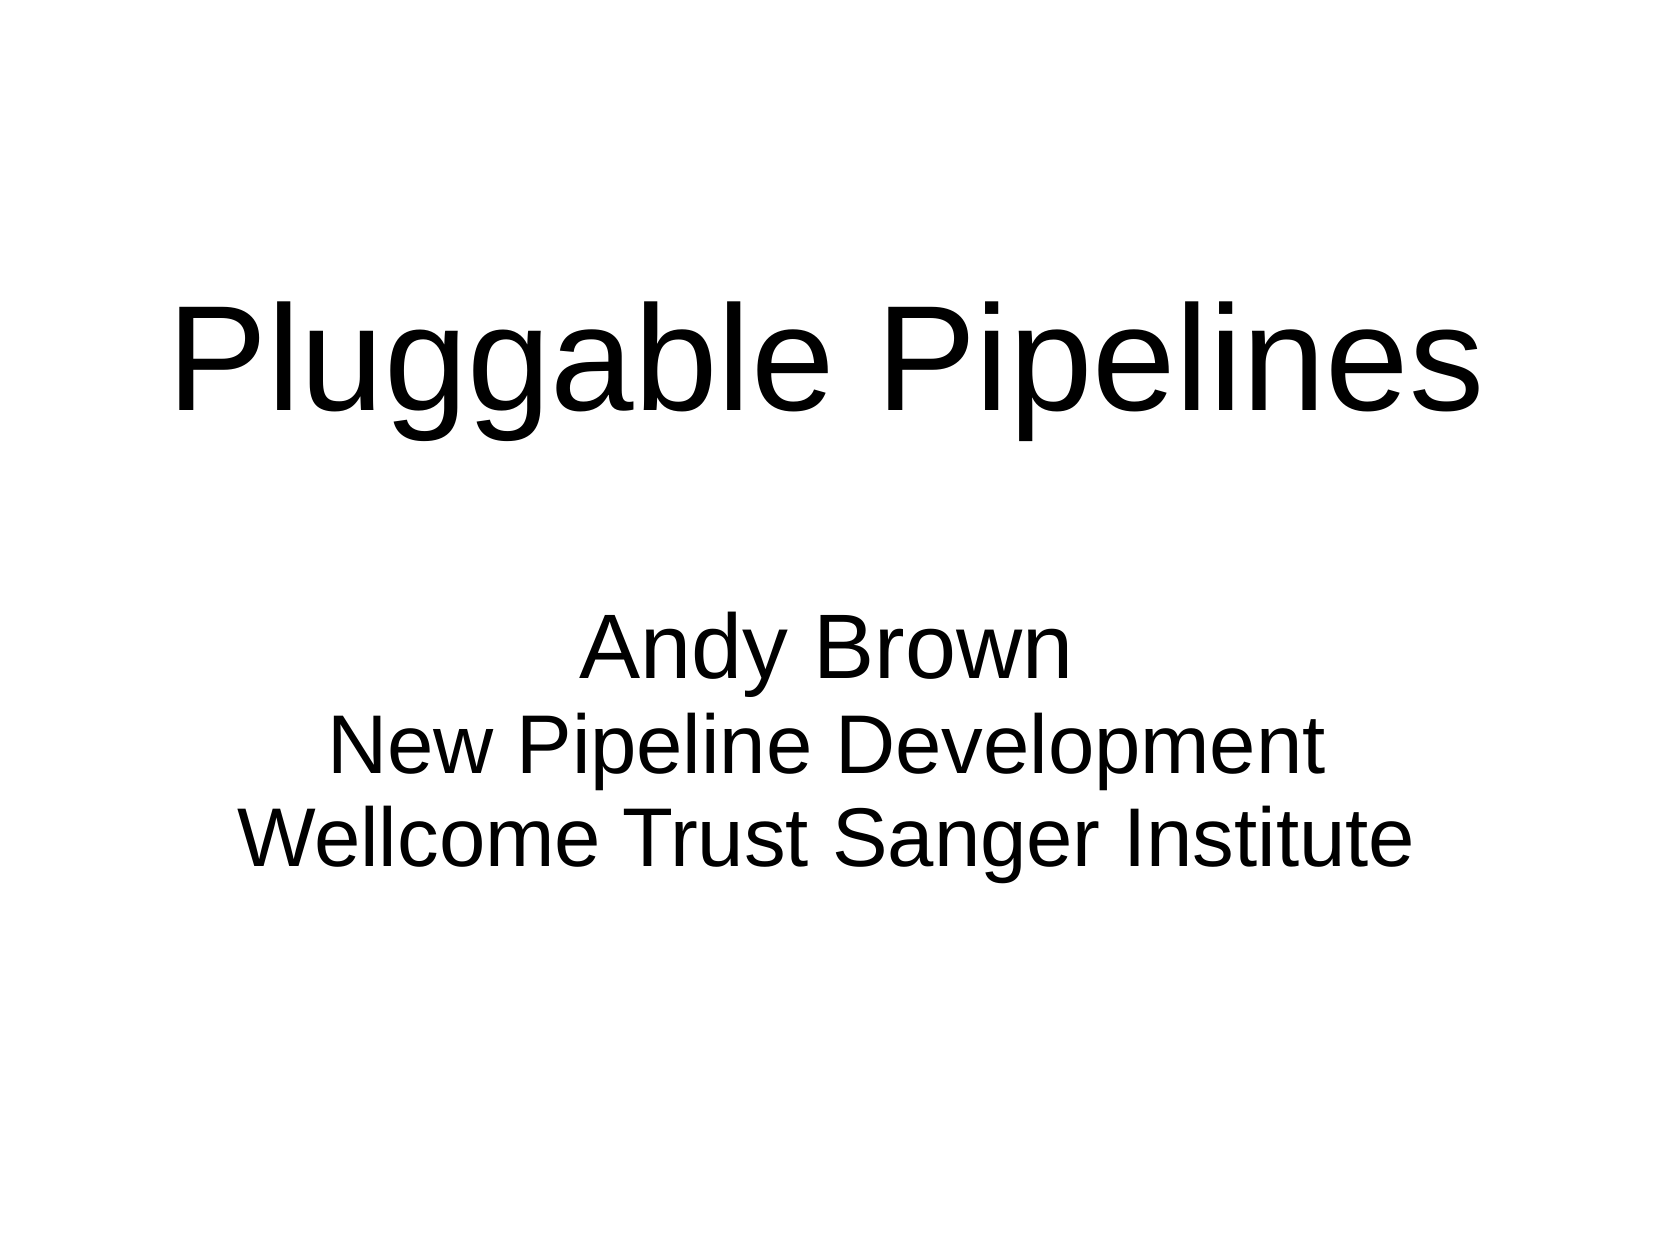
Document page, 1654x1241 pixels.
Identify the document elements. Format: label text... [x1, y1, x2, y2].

subtitle Pluggable Pipelines Andy Brown New Pipeline Development Wellcome Trust Sanger Institute [82, 49, 1571, 1109]
